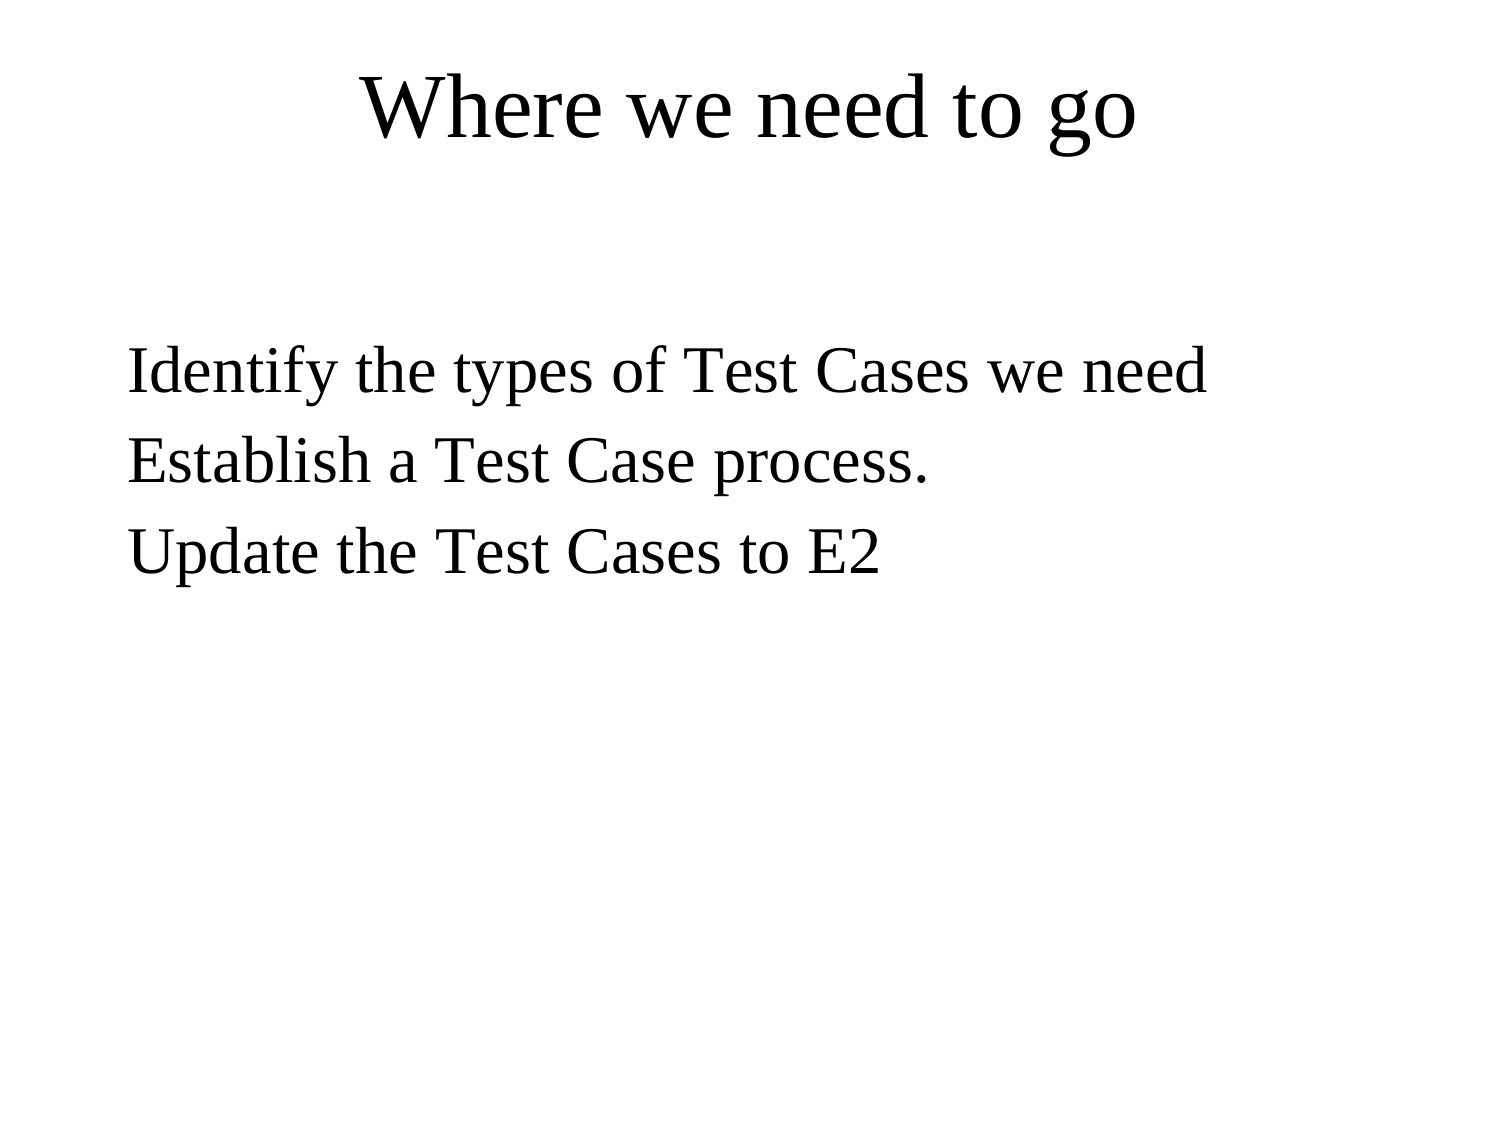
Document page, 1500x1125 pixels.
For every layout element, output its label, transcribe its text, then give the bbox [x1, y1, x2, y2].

list Identify the types of Test Cases we need Establish a Test Case process. Update the Test Cases to E2 [112, 324, 1388, 1001]
title Where we need to go [112, 12, 1388, 201]
